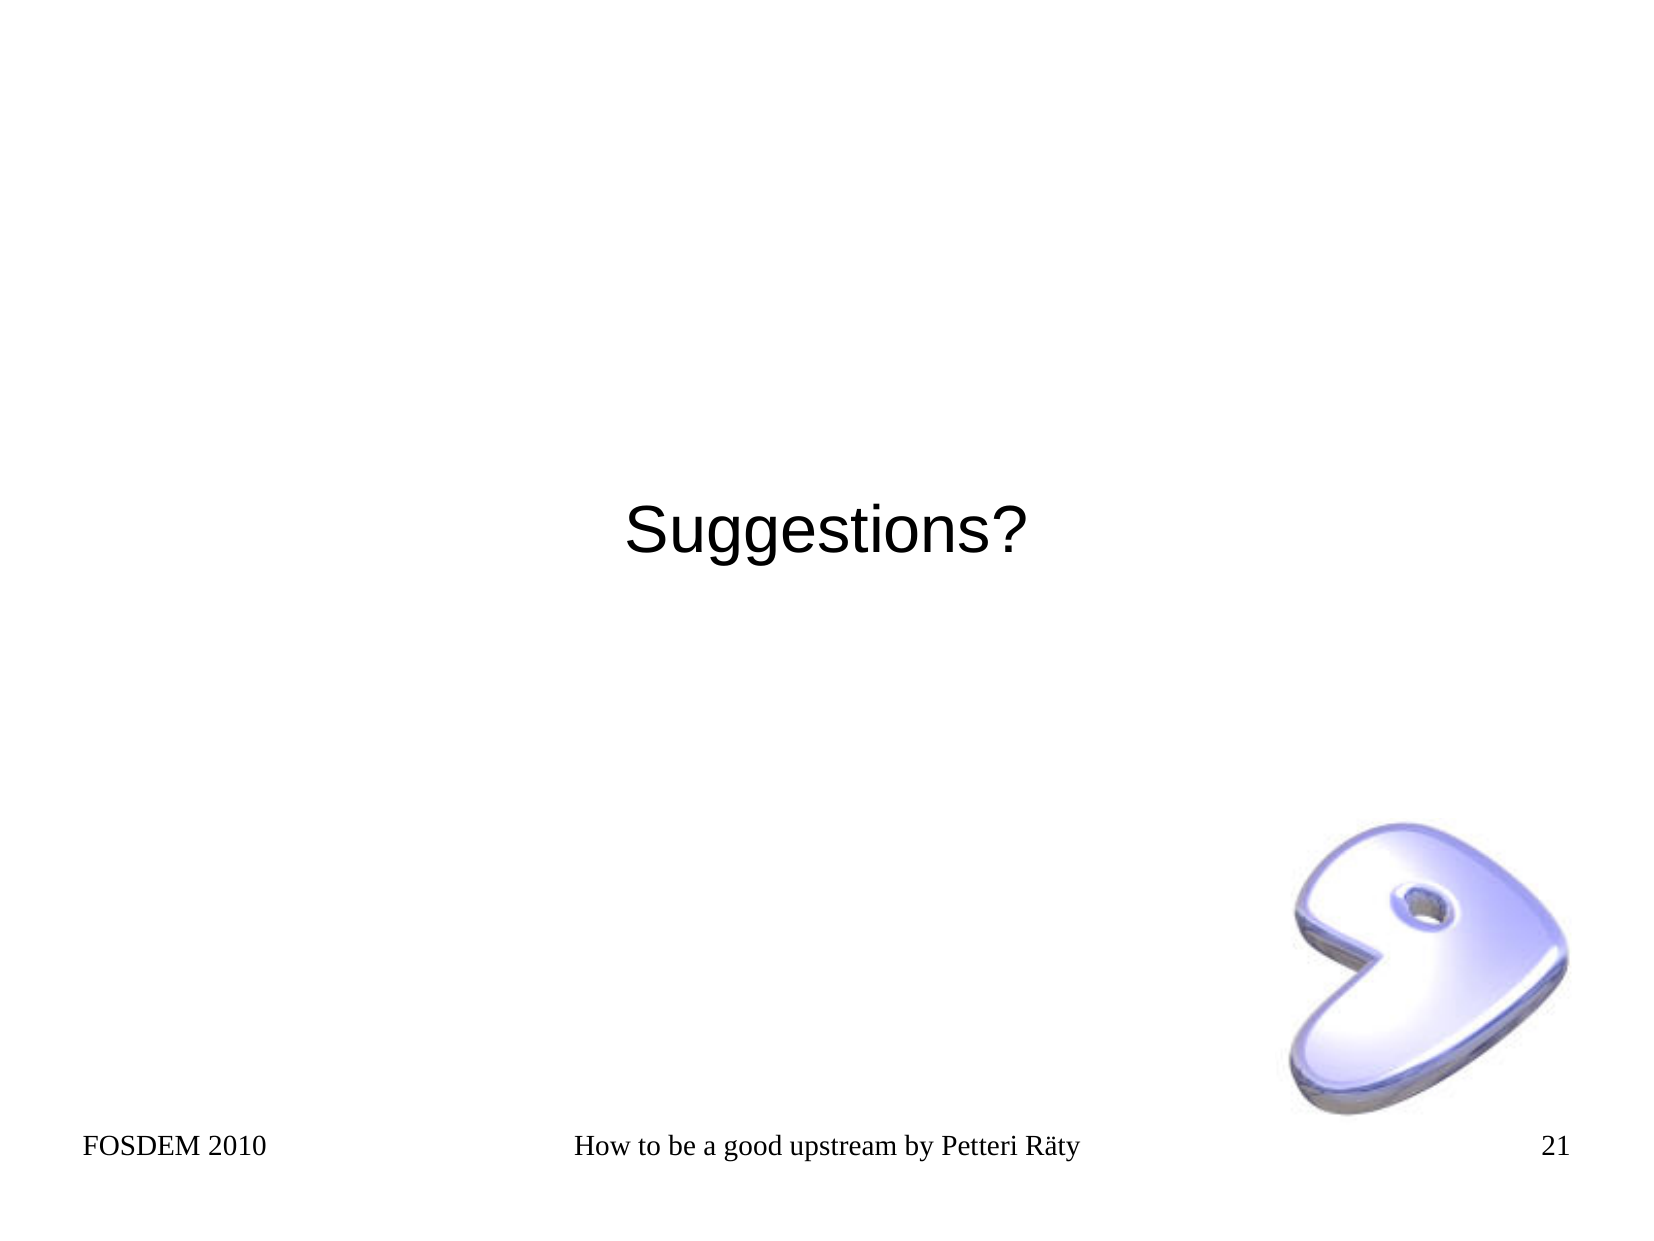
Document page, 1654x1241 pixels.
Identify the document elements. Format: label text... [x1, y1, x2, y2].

picture [1275, 818, 1576, 1125]
subtitle Suggestions? [82, 49, 1571, 1109]
